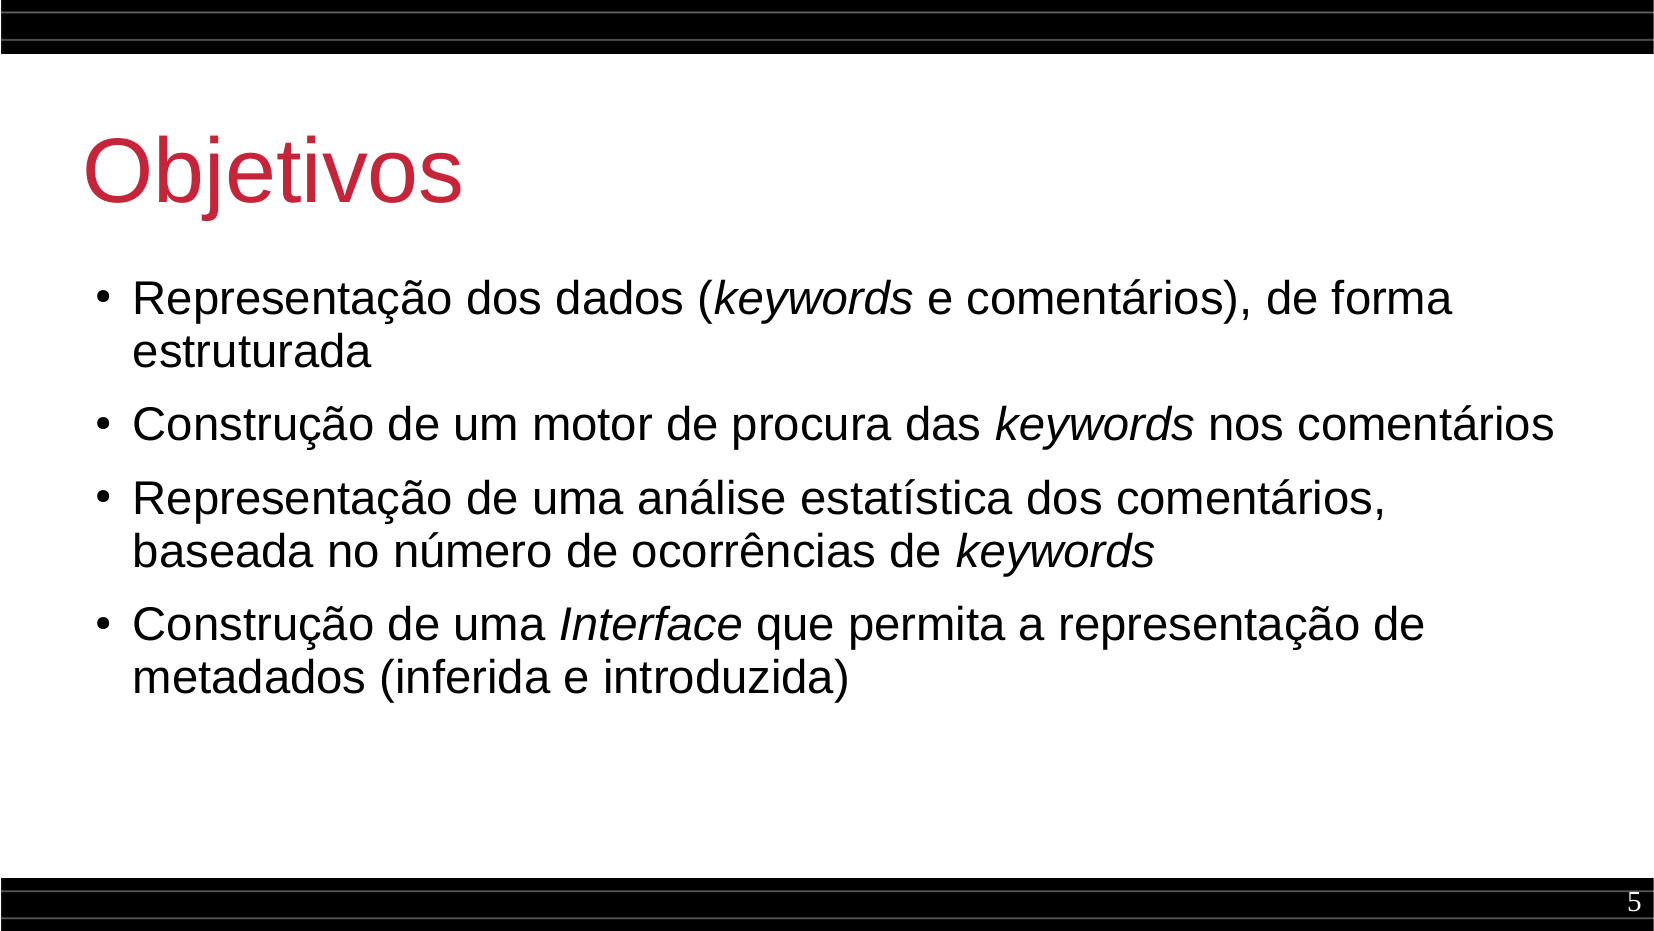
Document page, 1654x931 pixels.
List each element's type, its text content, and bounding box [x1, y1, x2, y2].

picture [1, 0, 1654, 54]
list Representação dos dados (keywords e comentários), de forma estruturada Construção de um motor de procura das keywords nos comentários Representação de uma análise estatística dos comentários, baseada no número de ocorrências de keywords Construção de uma Interface que permita a representação de metadados (inferida e introduzida) [82, 271, 1571, 758]
picture [1, 878, 1654, 931]
title Objetivos [82, 92, 1571, 249]
